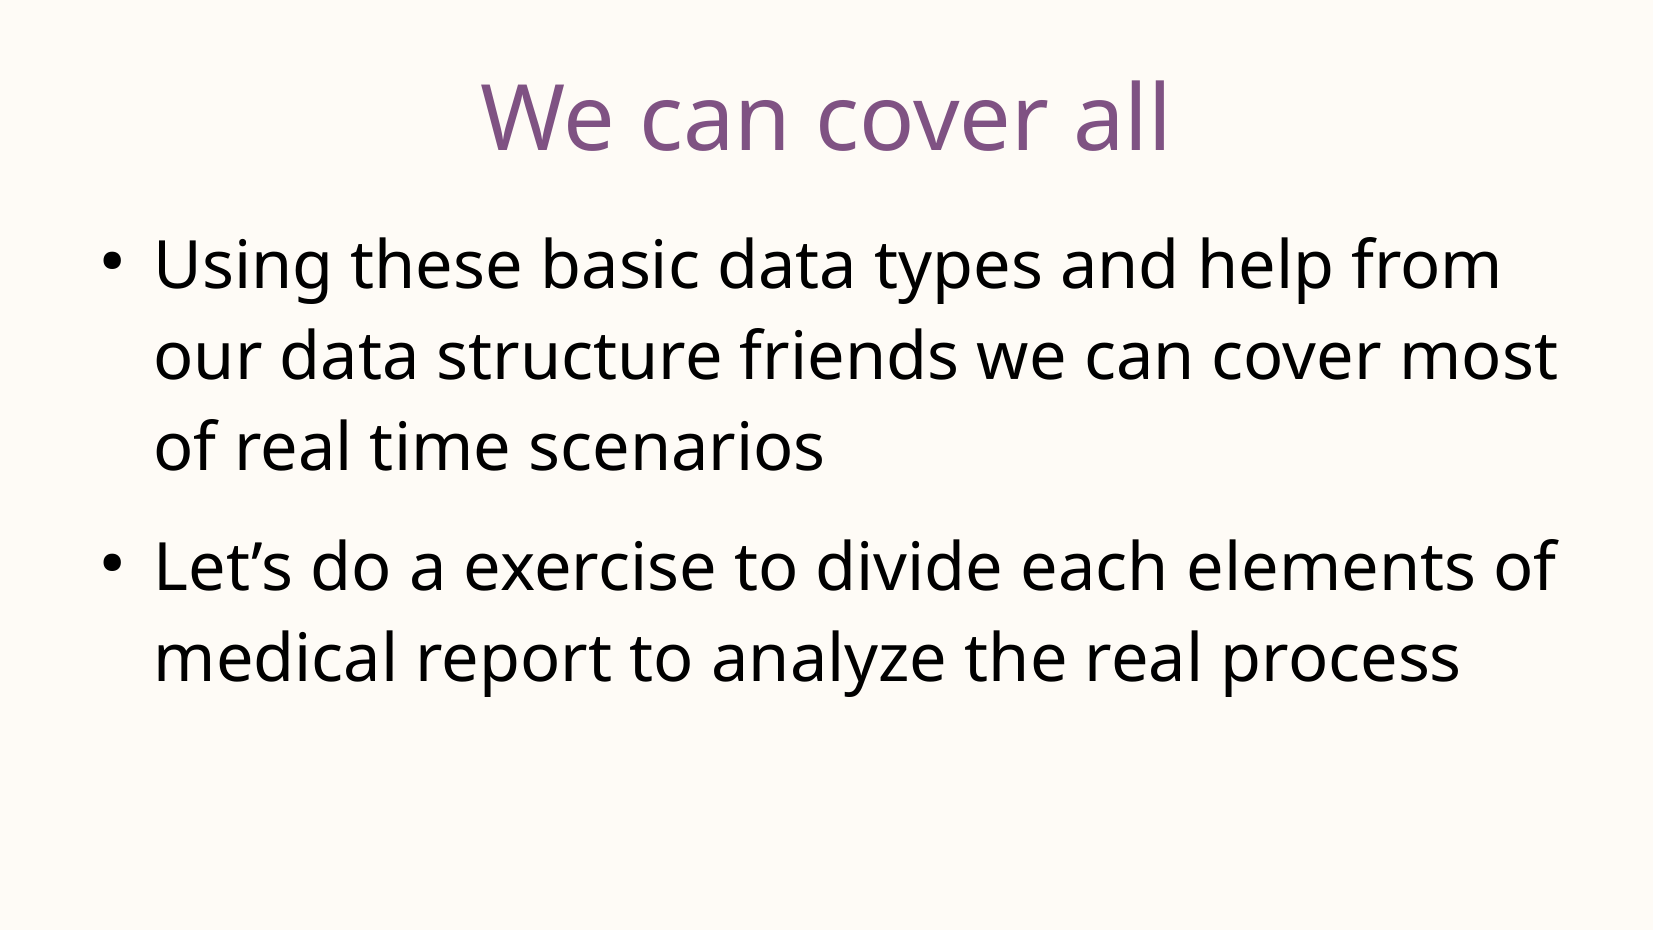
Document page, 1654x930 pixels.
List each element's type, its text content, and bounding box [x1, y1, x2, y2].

title We can cover all [82, 37, 1571, 193]
list Using these basic data types and help from our data structure friends we can cover most of real time scenarios Let’s do a exercise to divide each elements of medical report to analyze the real process [82, 217, 1571, 757]
